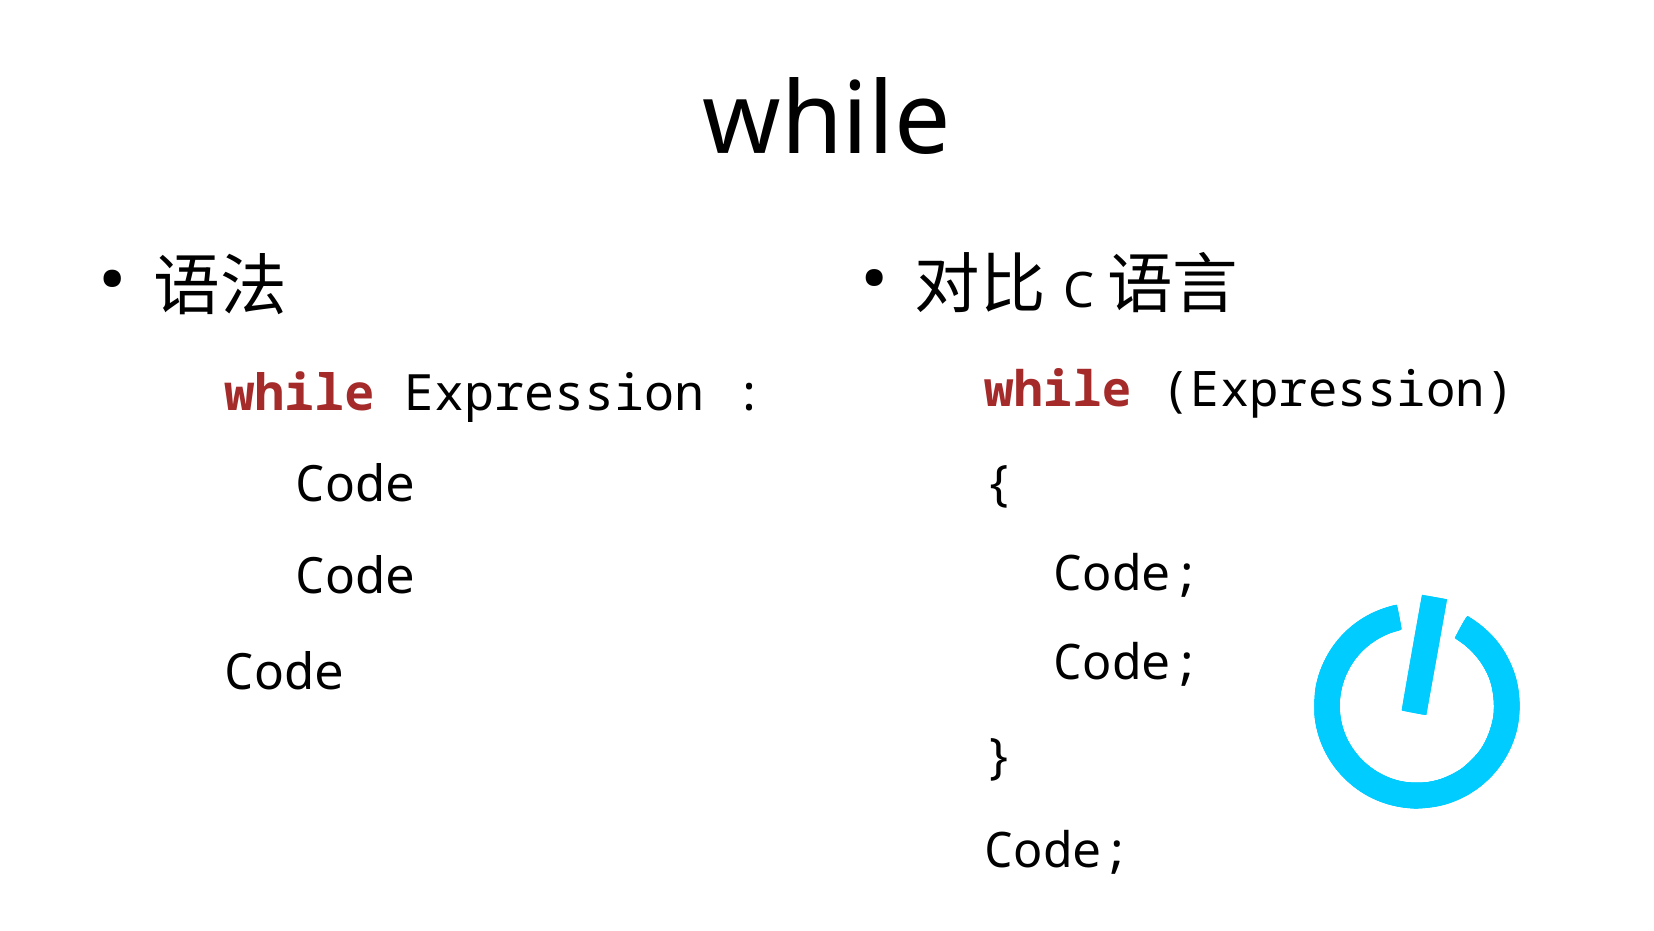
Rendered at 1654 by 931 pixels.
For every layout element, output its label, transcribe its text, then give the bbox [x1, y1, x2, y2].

title while [82, 37, 1571, 193]
list 语法 while Expression : Code Code Code [82, 217, 809, 733]
list 对比C语言 while (Expression) { Code; Code; } Code; [845, 217, 1572, 886]
